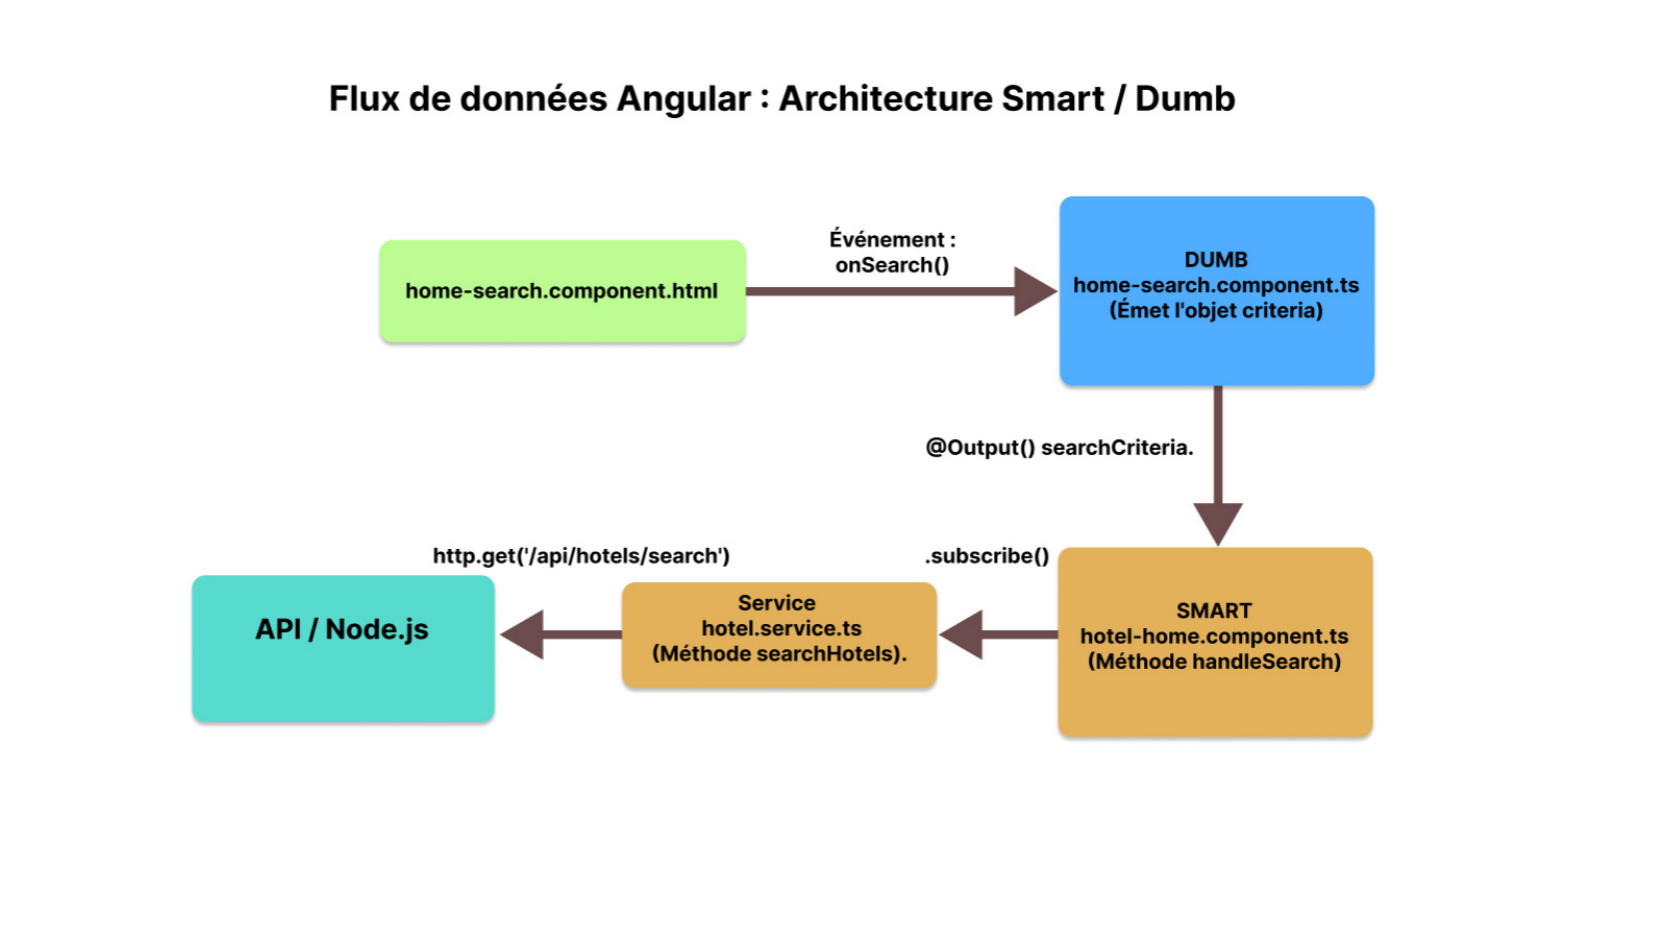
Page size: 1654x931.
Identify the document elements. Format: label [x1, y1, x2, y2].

picture [177, 66, 1391, 768]
